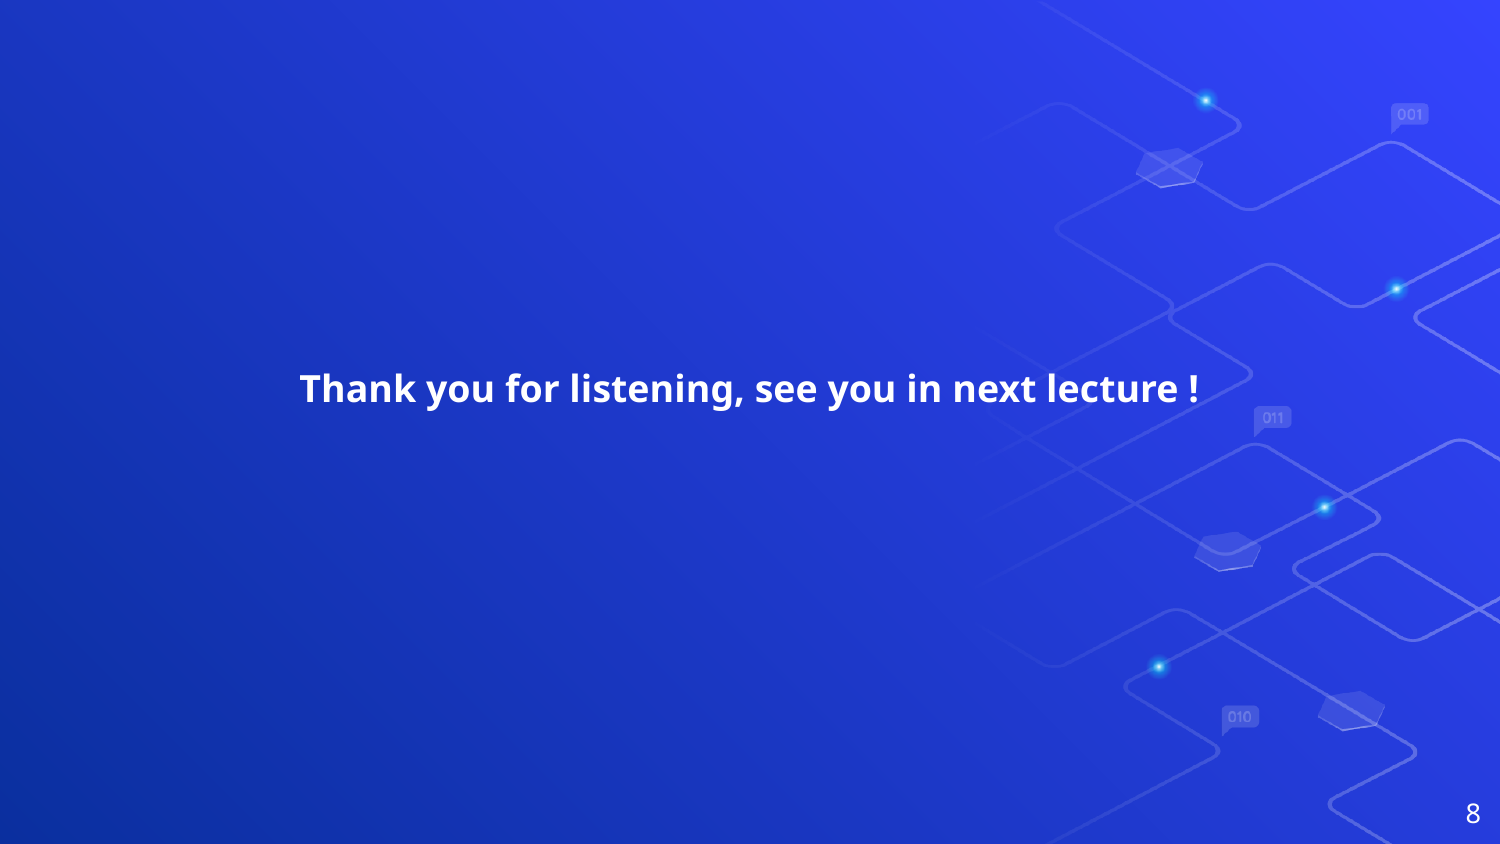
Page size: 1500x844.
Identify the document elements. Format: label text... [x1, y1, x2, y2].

text_box Thank you for listening, see you in next lecture ! [181, 365, 1319, 410]
text_box <number> [1391, 782, 1482, 844]
picture [0, 0, 1500, 844]
